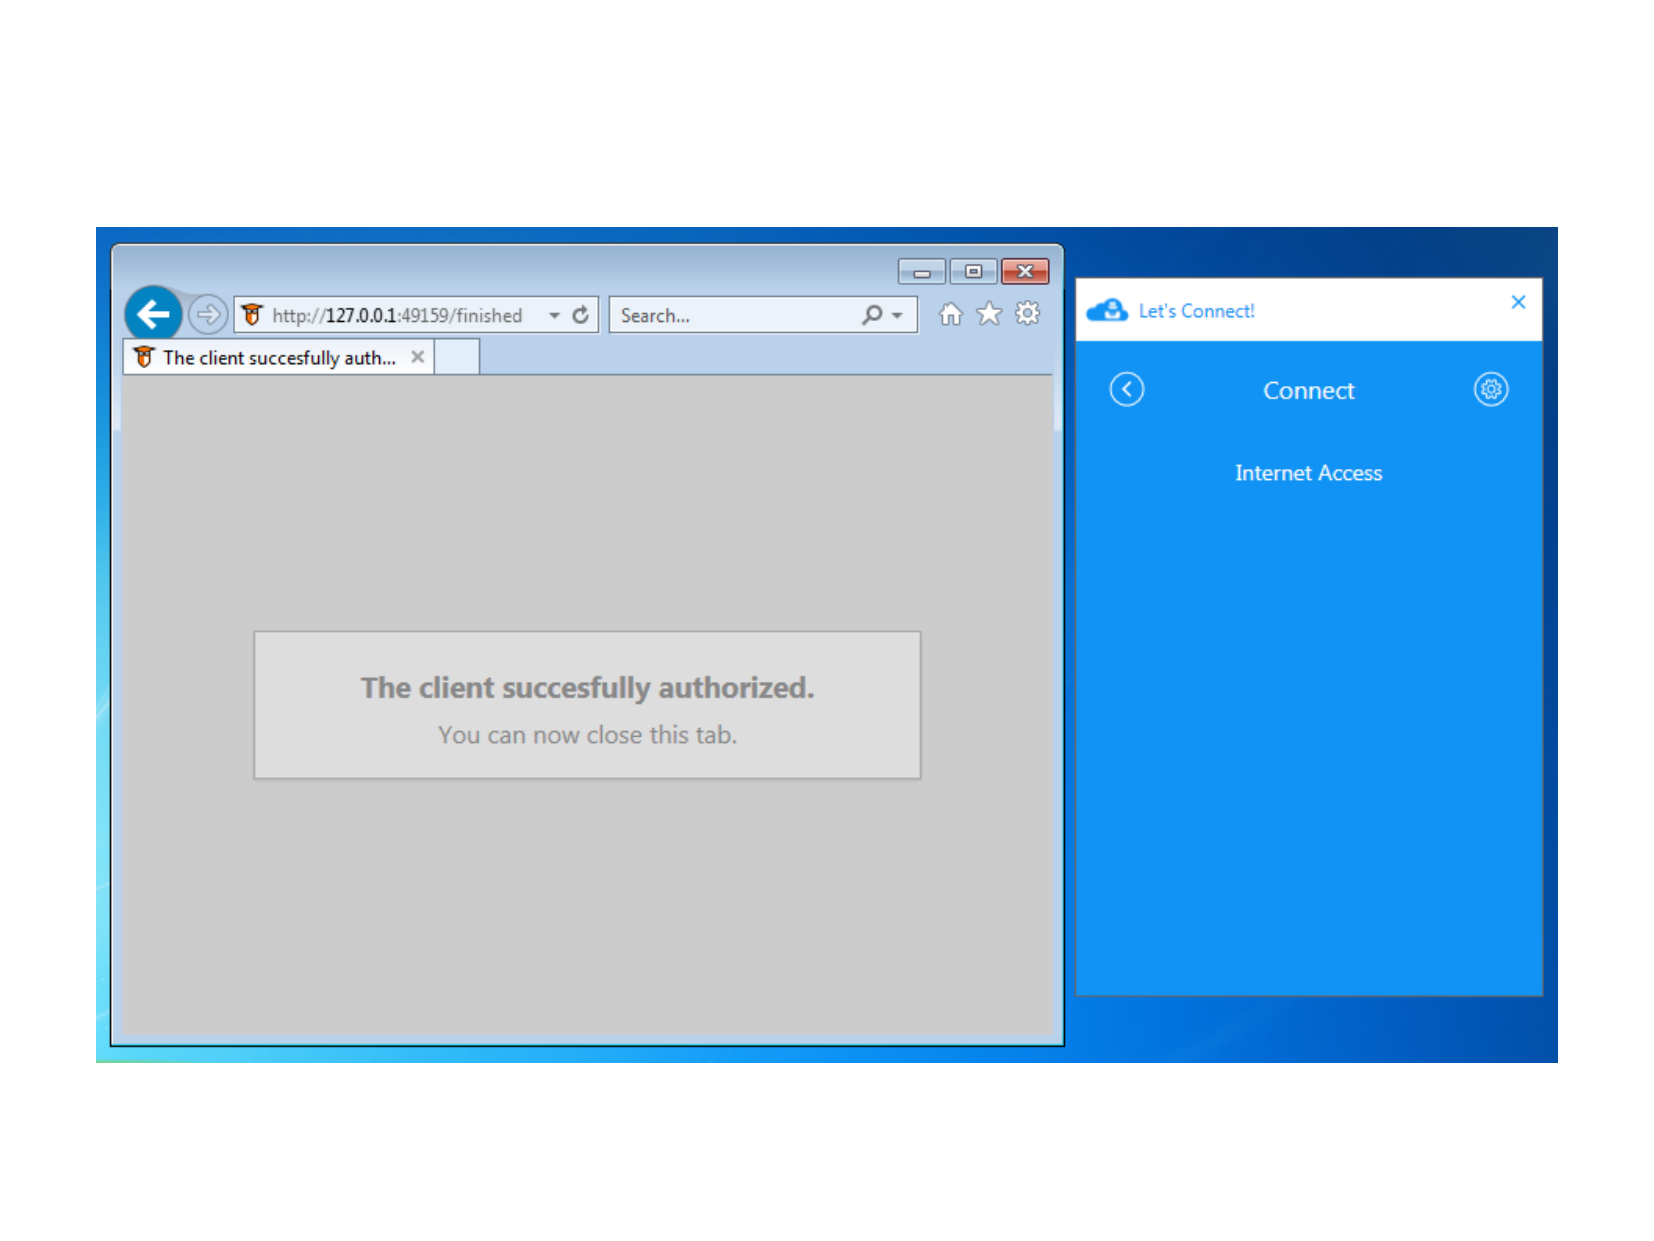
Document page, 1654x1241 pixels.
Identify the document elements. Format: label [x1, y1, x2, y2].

picture [96, 227, 1558, 1063]
